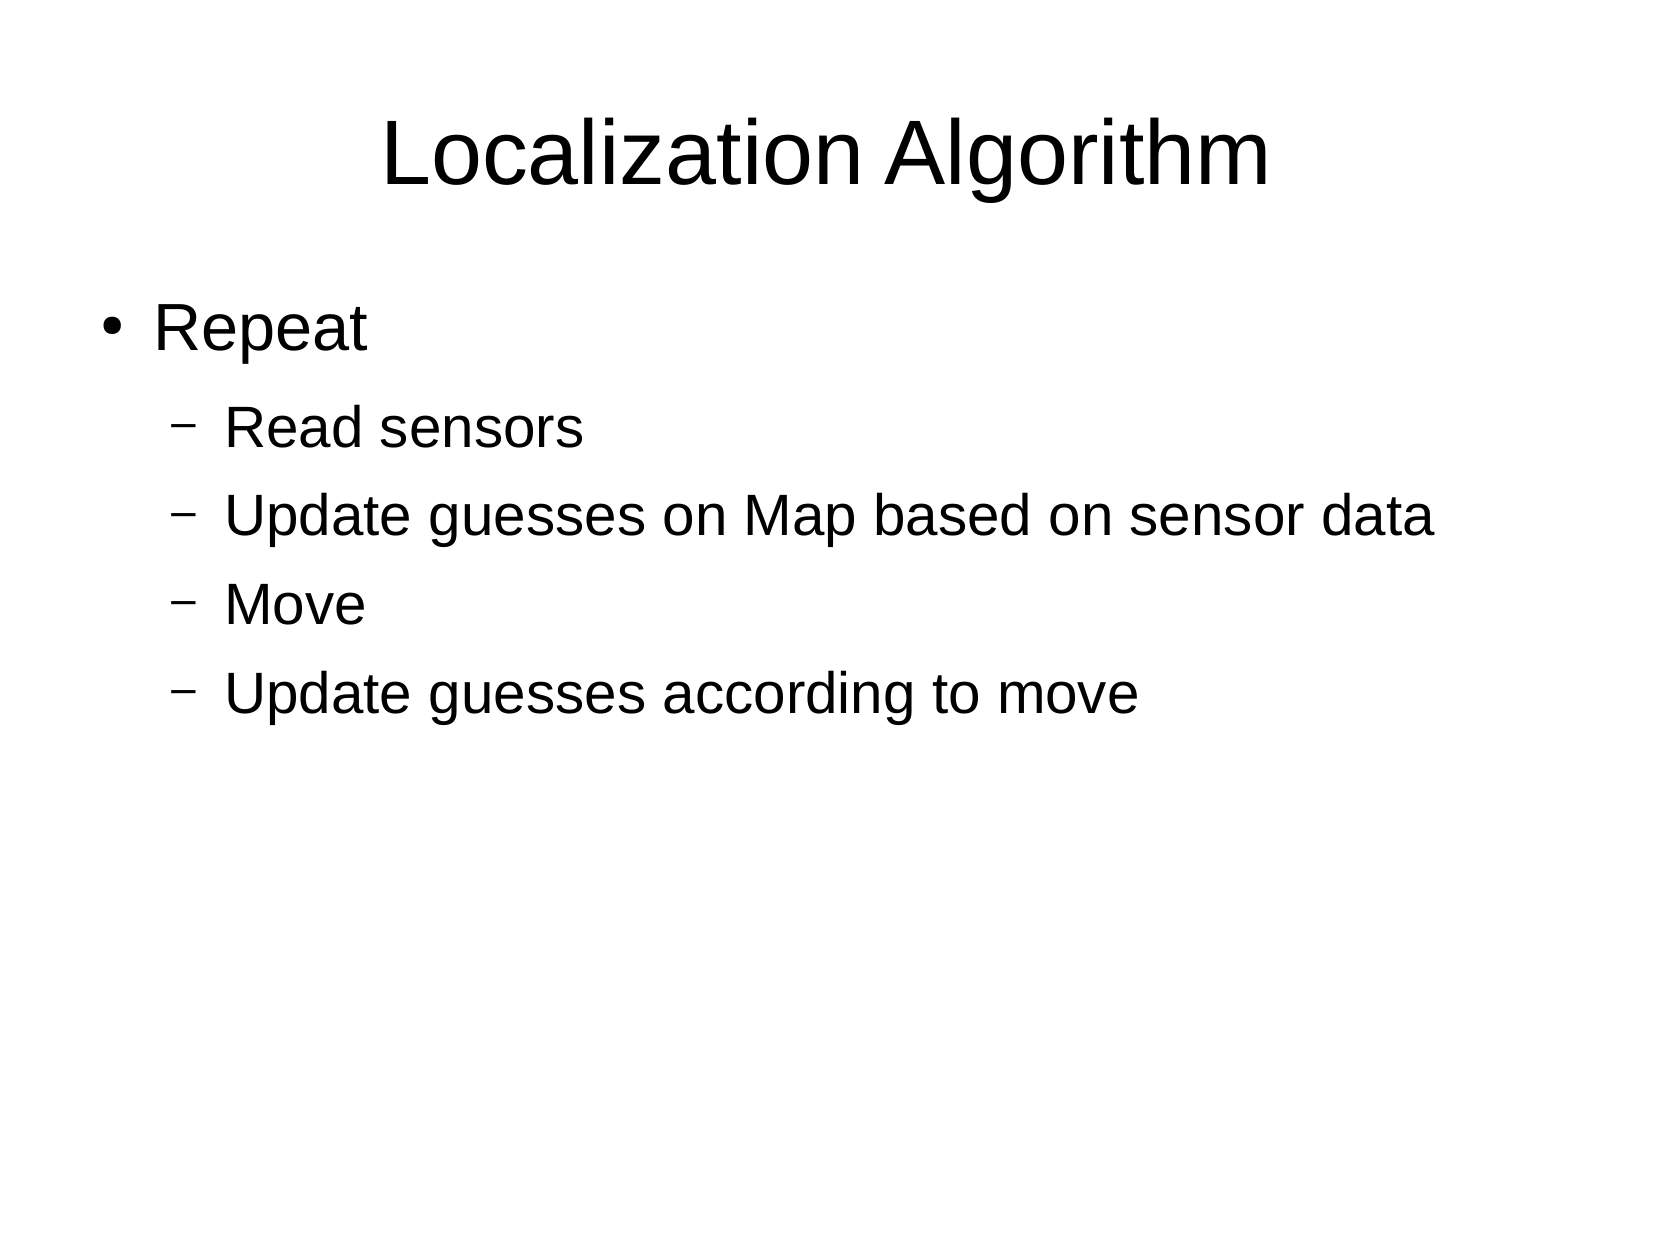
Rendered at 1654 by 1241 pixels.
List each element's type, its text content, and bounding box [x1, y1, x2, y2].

title Localization Algorithm [82, 49, 1571, 257]
list Repeat Read sensors Update guesses on Map based on sensor data Move Update guesses according to move [82, 290, 1571, 1010]
